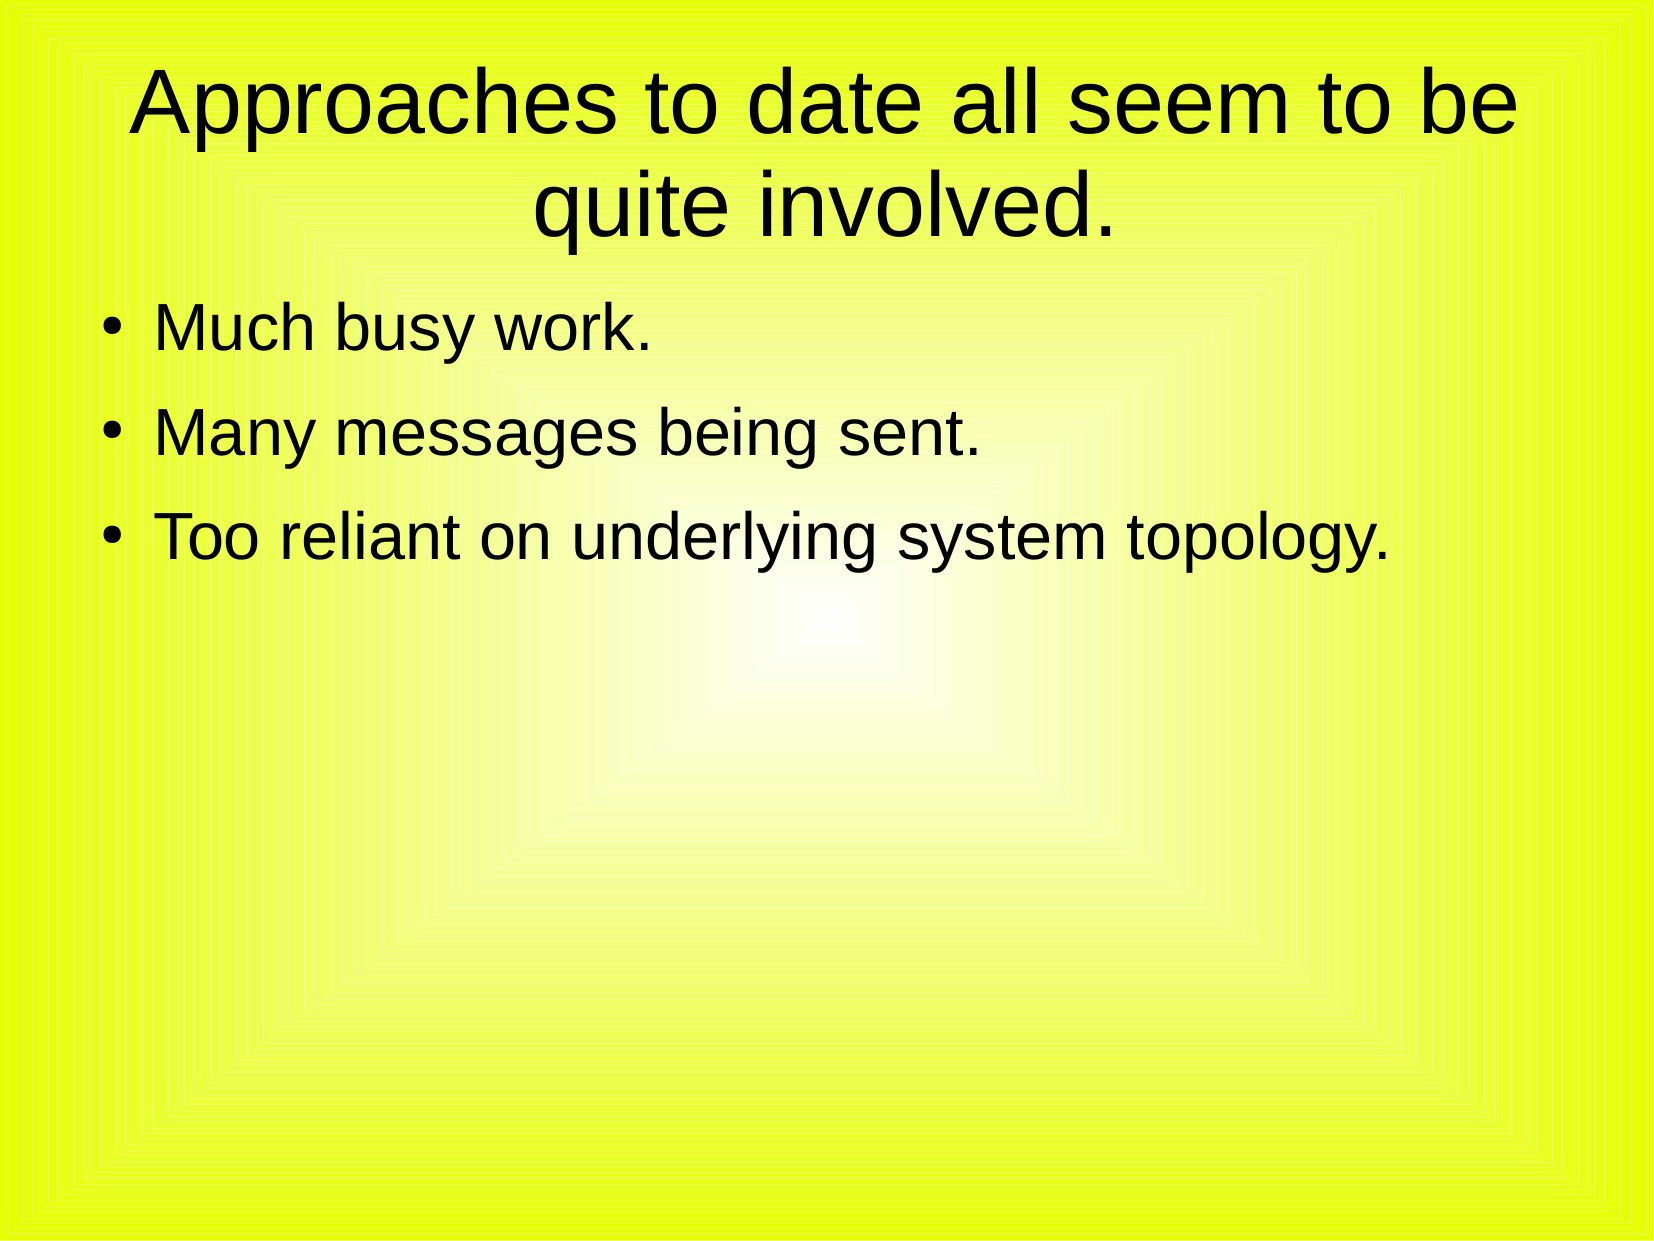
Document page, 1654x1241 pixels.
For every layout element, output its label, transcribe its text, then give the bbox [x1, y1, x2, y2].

title Approaches to date all seem to be quite involved. [82, 49, 1571, 257]
list Much busy work. Many messages being sent. Too reliant on underlying system topology. [82, 290, 1571, 1109]
